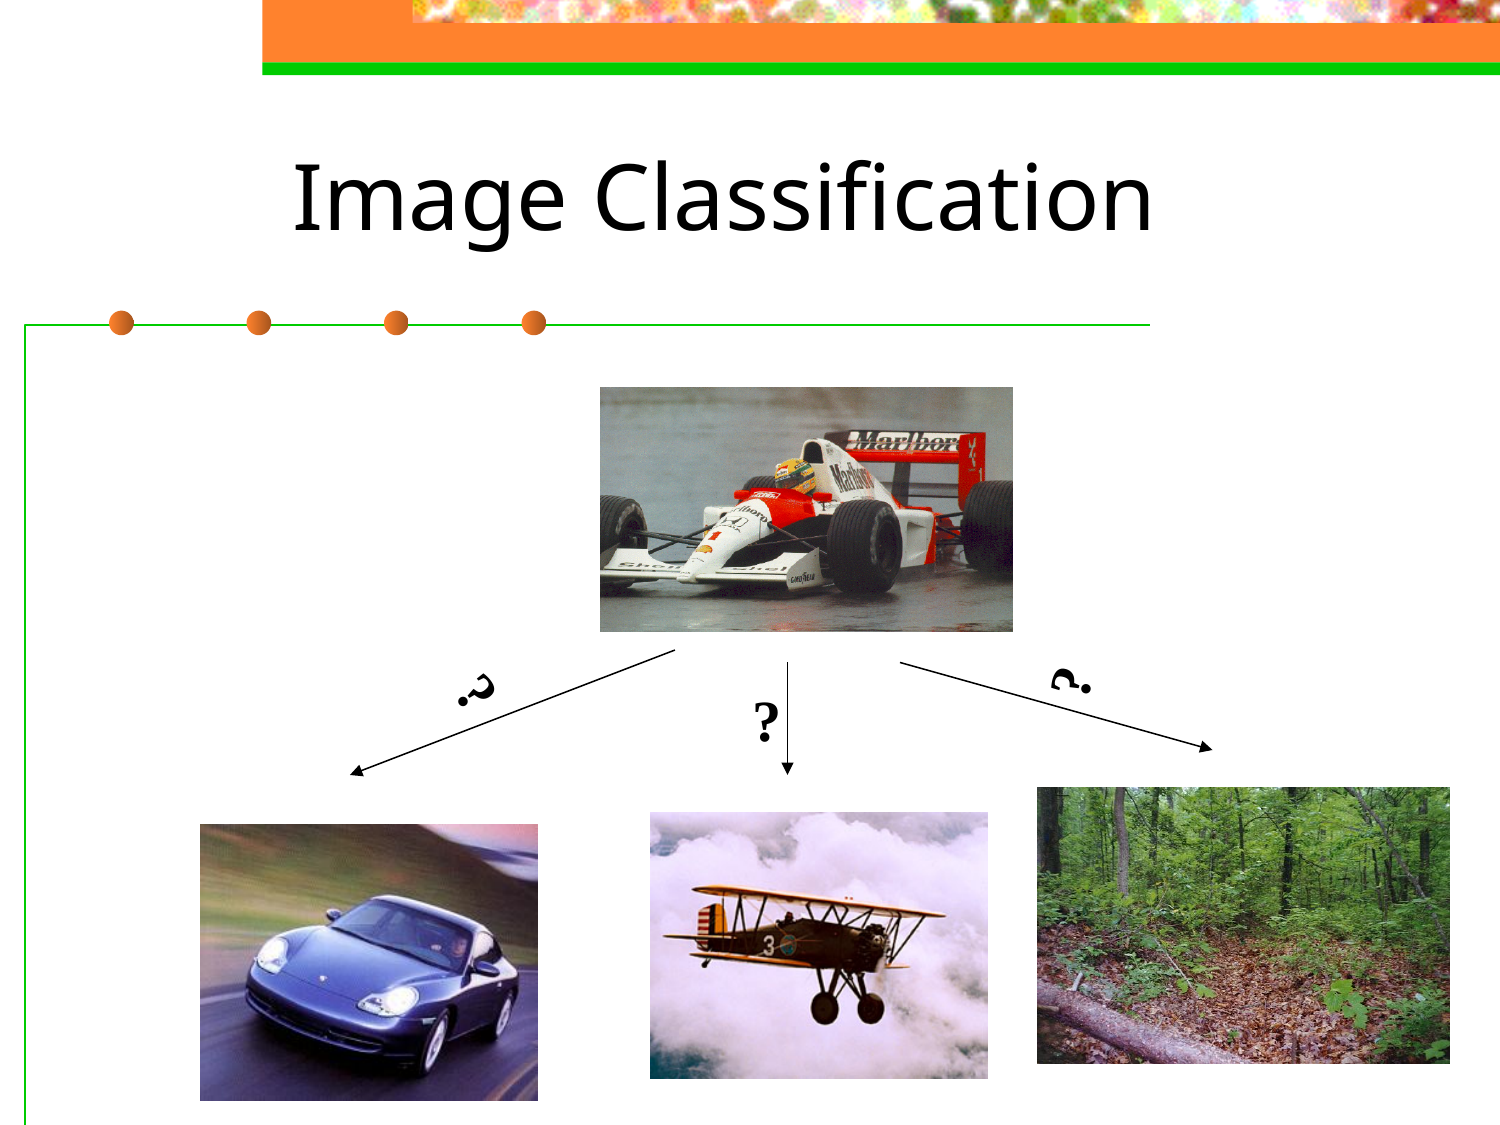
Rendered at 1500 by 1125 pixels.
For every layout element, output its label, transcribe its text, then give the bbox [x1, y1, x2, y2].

picture [600, 387, 1013, 632]
picture [200, 824, 538, 1101]
text_box ? [428, 641, 534, 744]
text_box ? [737, 675, 801, 761]
title Image Classification [87, 99, 1363, 288]
picture [412, 0, 1500, 23]
picture [650, 812, 988, 1079]
text_box ? [1018, 637, 1119, 723]
picture [1037, 787, 1450, 1064]
